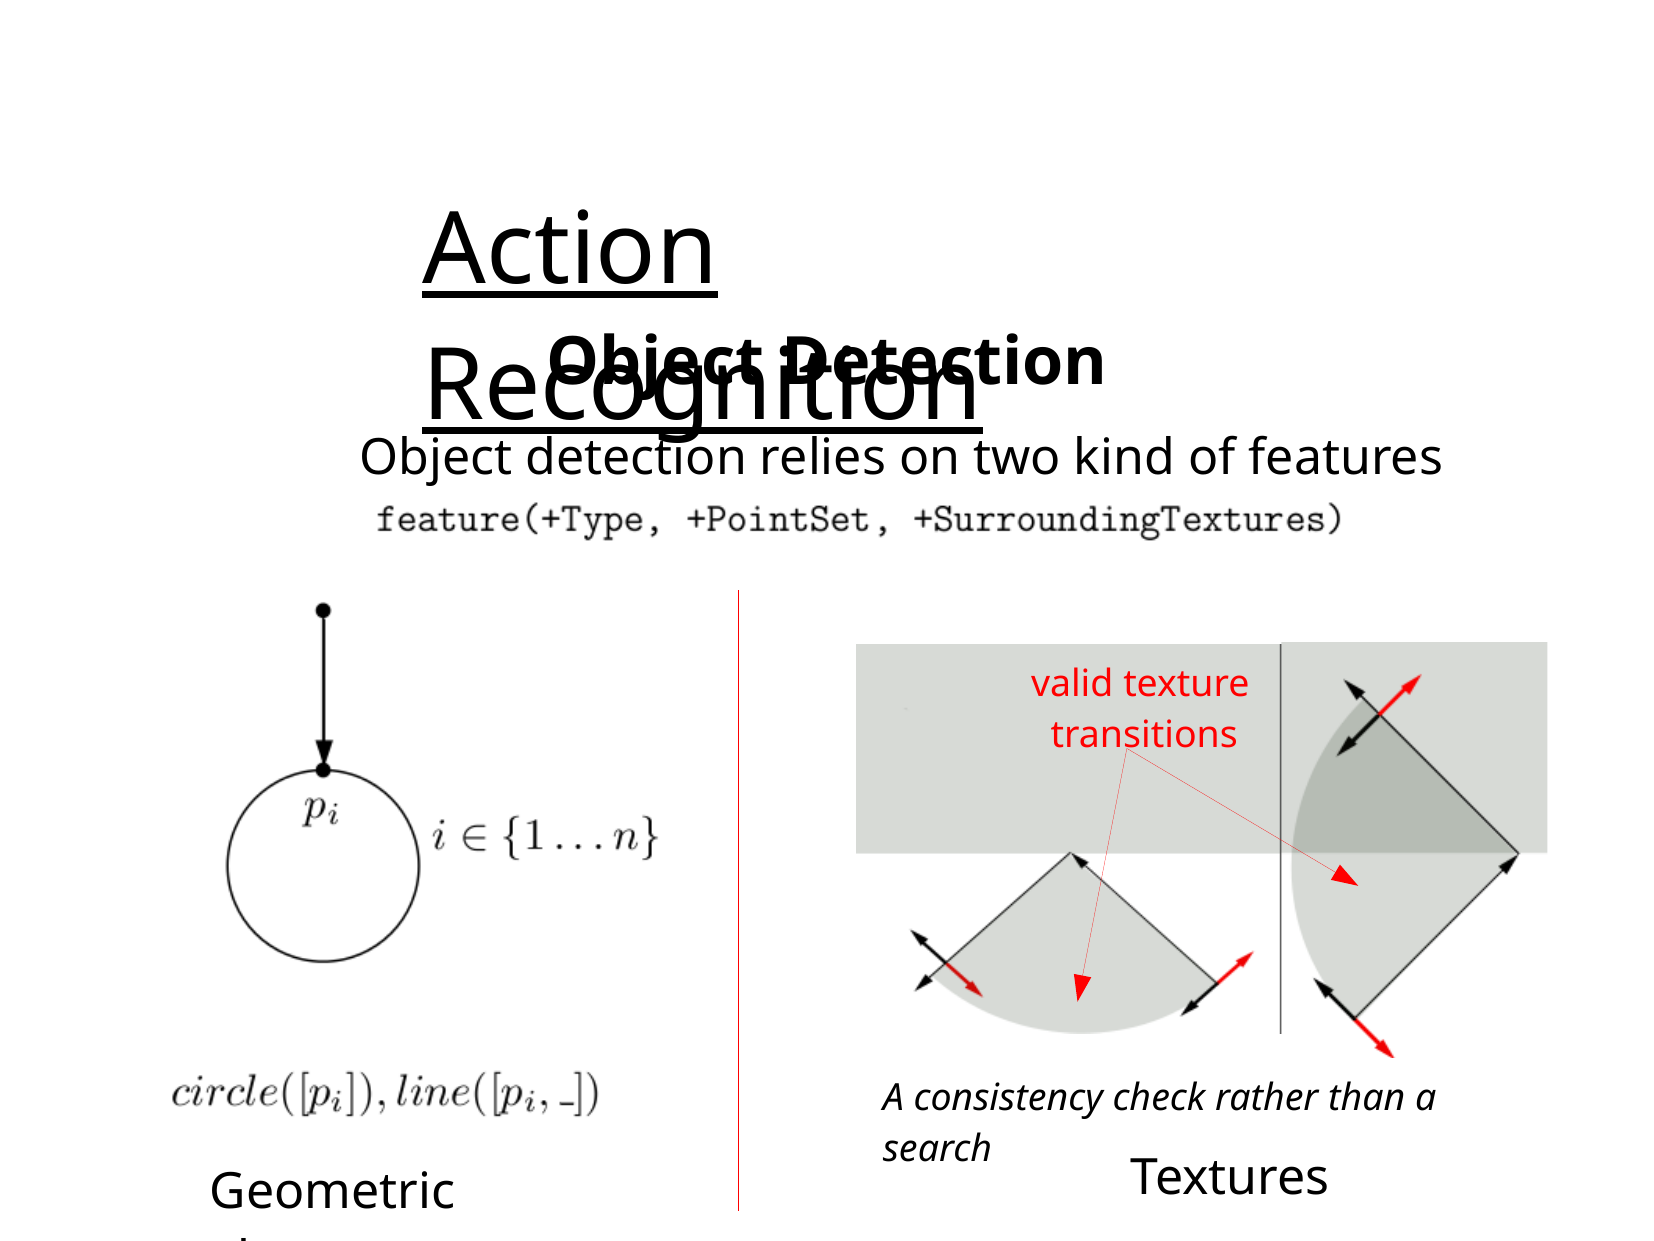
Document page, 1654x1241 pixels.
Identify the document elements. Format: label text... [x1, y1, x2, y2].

text_box Action Recognition [407, 168, 1276, 304]
text_box Textures [1116, 1133, 1353, 1209]
picture [364, 489, 1359, 572]
text_box Geometrical [194, 1147, 491, 1223]
text_box A consistency check rather than a search [868, 1062, 1548, 1124]
text_box valid texture transitions [1016, 649, 1253, 755]
picture [154, 590, 680, 1135]
text_box Object detection relies on two kind of features [345, 413, 1384, 489]
picture [856, 642, 1548, 1058]
text_box Object Detection [531, 306, 1158, 413]
